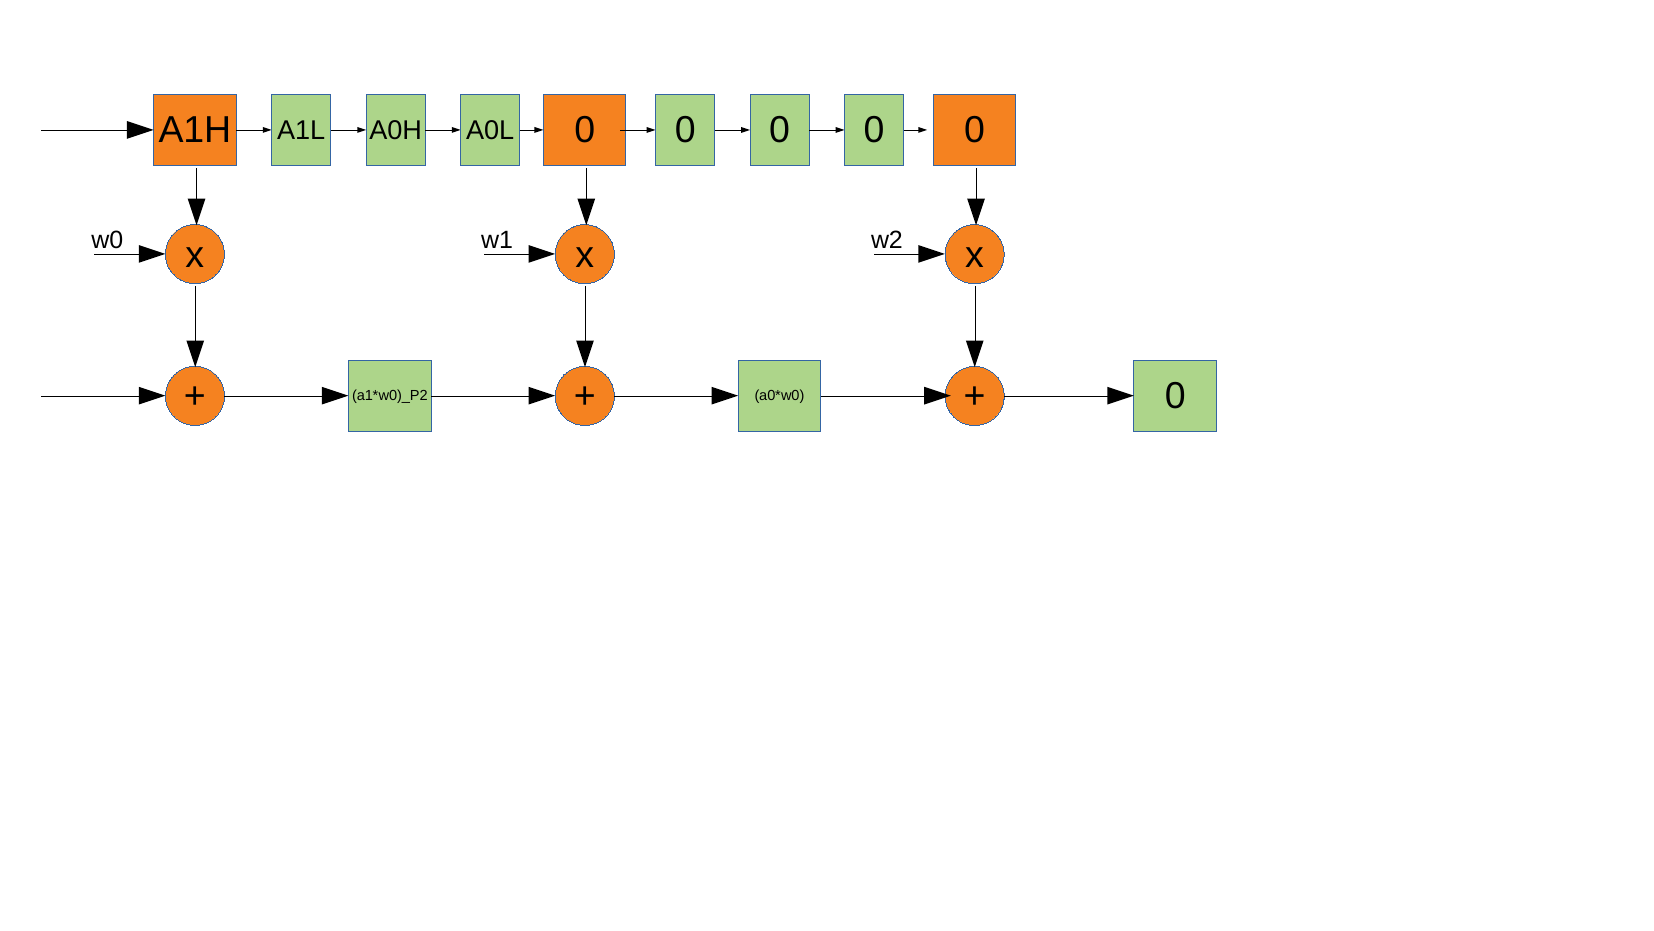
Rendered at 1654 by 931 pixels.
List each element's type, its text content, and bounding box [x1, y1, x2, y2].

text_box A1H [153, 94, 237, 166]
text_box w2 [856, 218, 918, 262]
text_box (a1*w0)_P2 [348, 360, 432, 432]
text_box x [555, 224, 615, 284]
text_box 0 [933, 94, 1016, 166]
text_box + [165, 366, 225, 426]
text_box w1 [466, 218, 529, 262]
text_box 0 [543, 94, 626, 166]
text_box (a0*w0) [738, 360, 821, 432]
text_box 0 [750, 94, 810, 166]
text_box 0 [655, 94, 715, 166]
text_box w0 [76, 218, 139, 262]
text_box x [945, 224, 1005, 284]
text_box x [165, 224, 225, 284]
text_box 0 [1133, 360, 1217, 432]
text_box A1L [271, 94, 331, 166]
text_box + [555, 366, 615, 426]
text_box + [945, 366, 1005, 426]
text_box A0H [366, 94, 426, 166]
text_box A0L [460, 94, 520, 166]
text_box 0 [844, 94, 904, 166]
